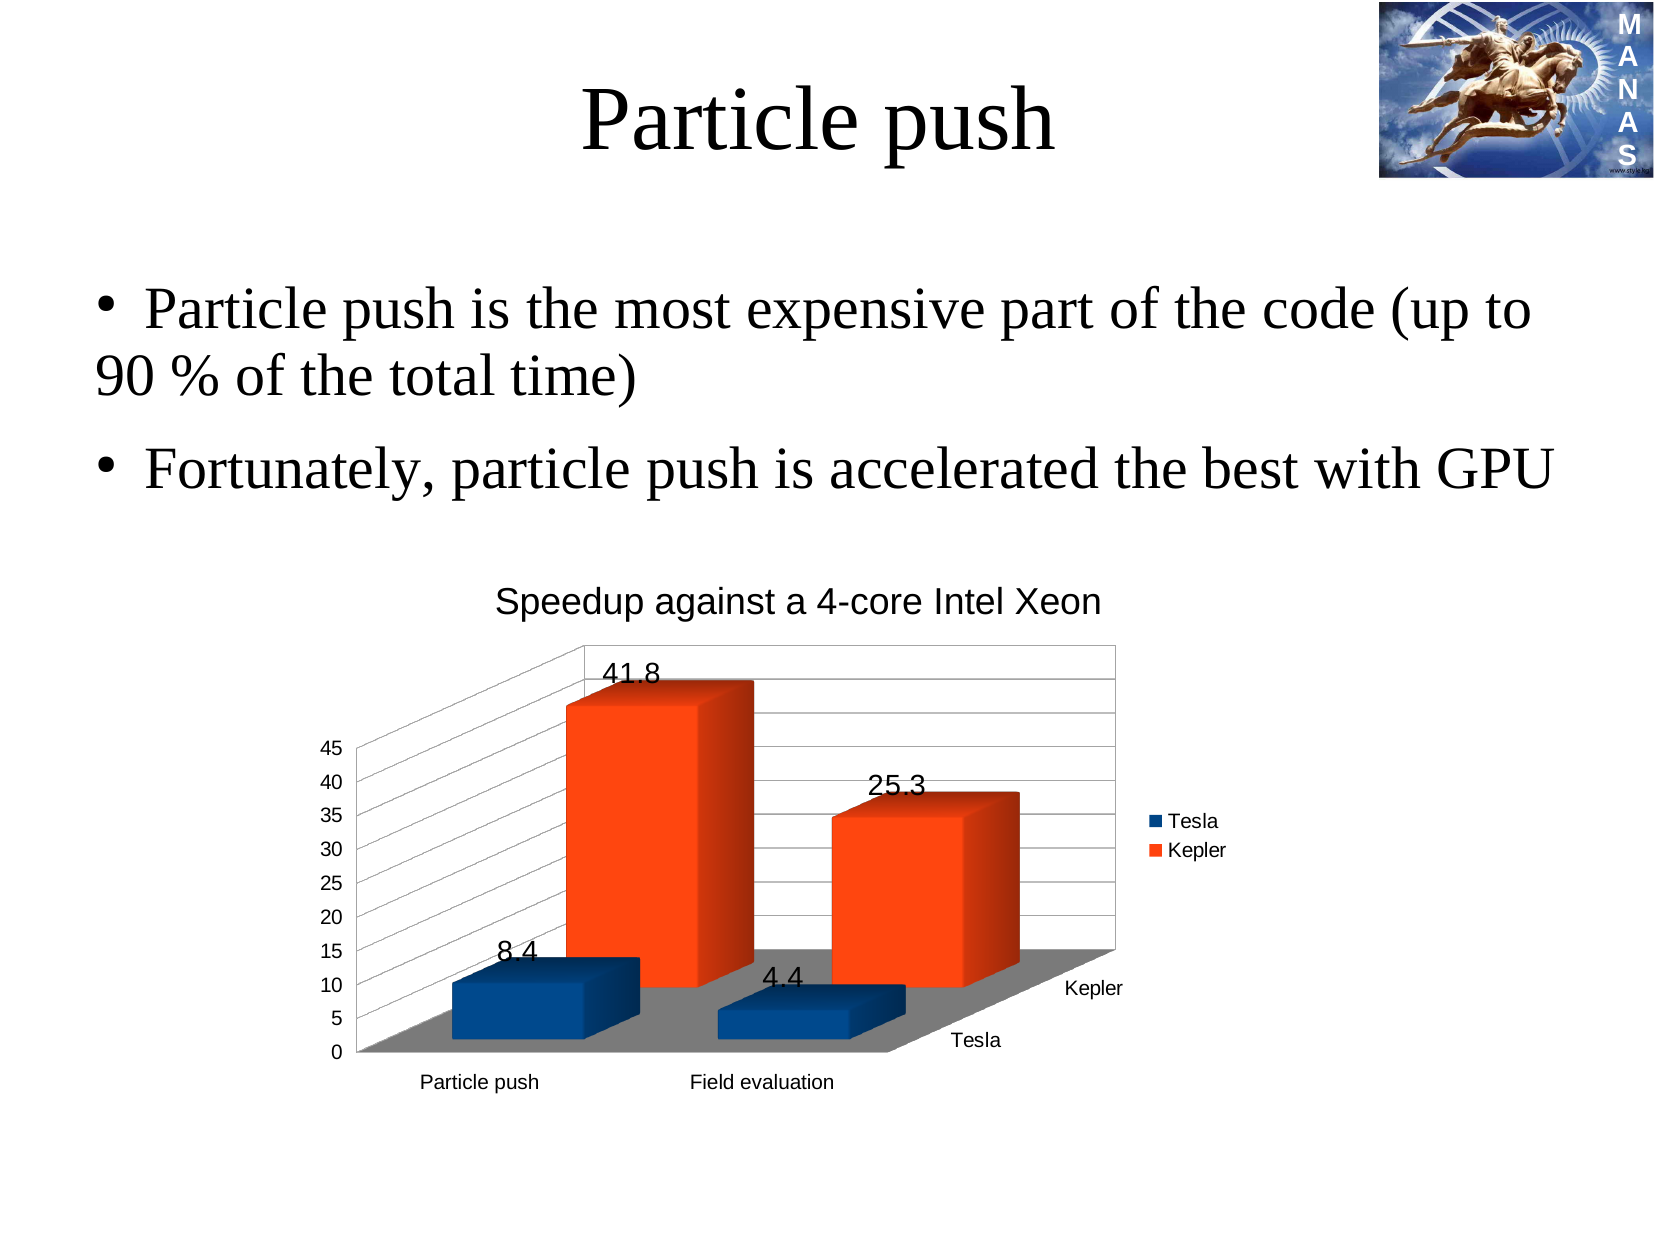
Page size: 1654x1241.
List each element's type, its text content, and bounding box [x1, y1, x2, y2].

chart [300, 570, 1246, 1102]
text_box Field evaluation [675, 1063, 856, 1102]
picture [1379, 2, 1602, 181]
text_box Speedup against a 4-core Intel Xeon [480, 573, 1117, 631]
list Particle push is the most expensive part of the code (up to 90 % of the total time) Fortunately, particle push is accelerated the best with GPU [45, 270, 1591, 811]
title Particle push [75, 12, 1564, 226]
text_box М A N A S [1602, 0, 1654, 189]
text_box Particle push [405, 1063, 586, 1102]
